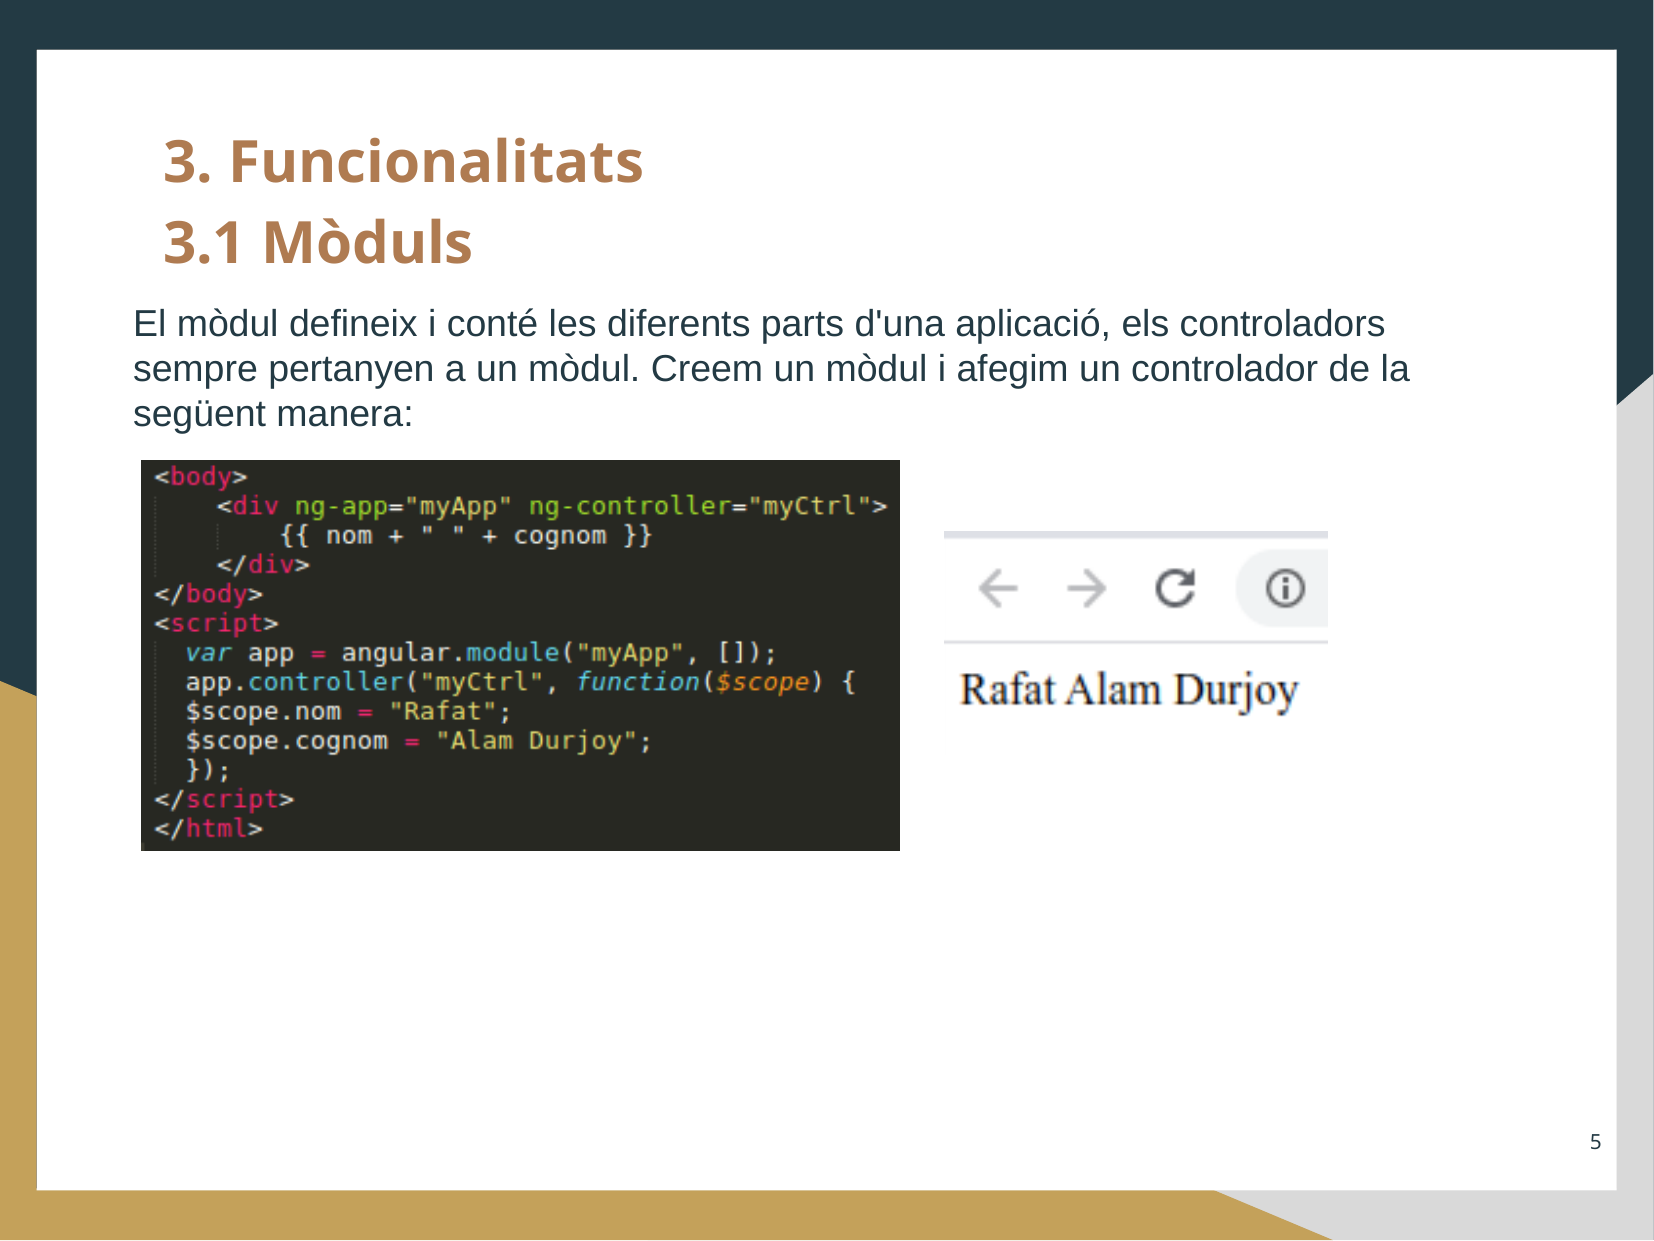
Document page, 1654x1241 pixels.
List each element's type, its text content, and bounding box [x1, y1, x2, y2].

slide_number <número> [1517, 1095, 1617, 1191]
picture [944, 531, 1328, 755]
title 3. Funcionalitats 3.1 Mòduls [148, 98, 1418, 189]
list El mòdul defineix i conté les diferents parts d'una aplicació, els controladors sempre pertanyen a un mòdul. Creem un mòdul i afegim un controlador de la següent manera: [118, 283, 1506, 1092]
picture [141, 460, 900, 851]
